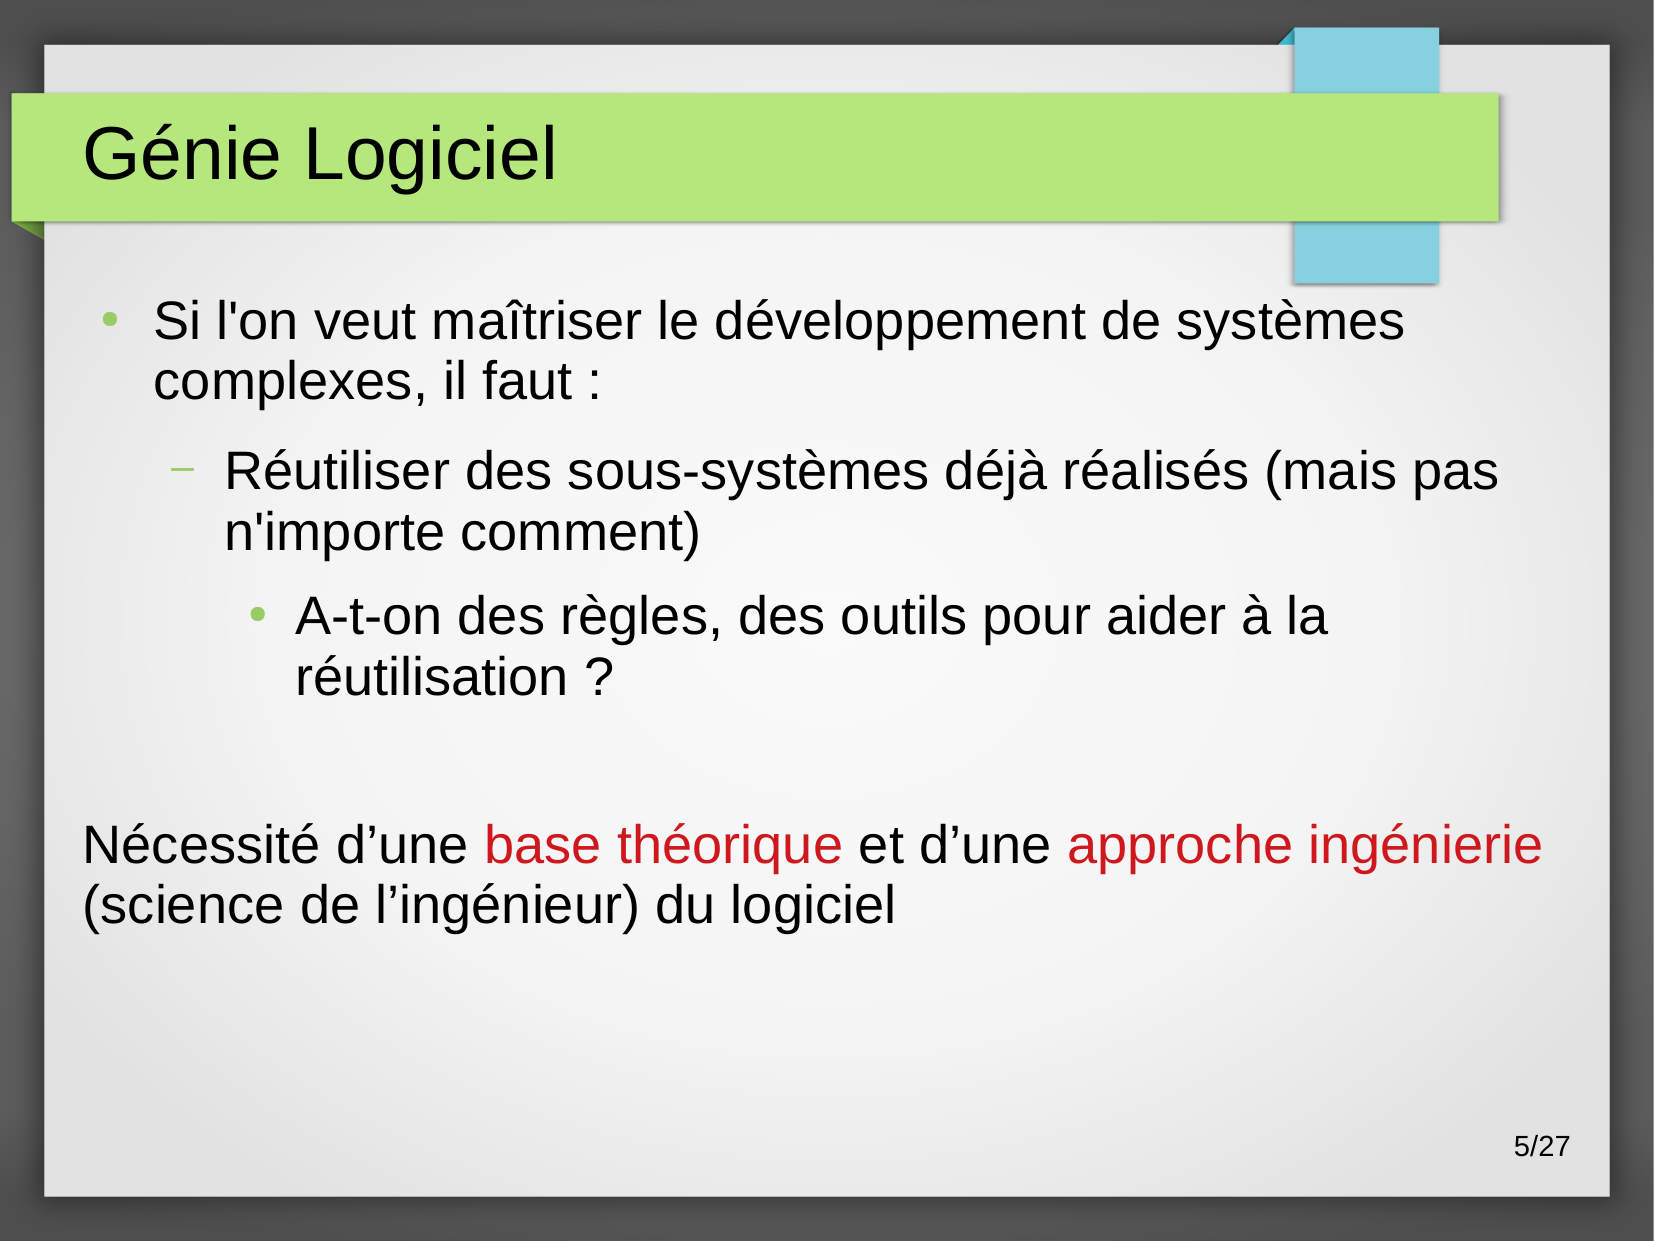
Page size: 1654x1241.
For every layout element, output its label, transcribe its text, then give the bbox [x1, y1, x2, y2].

picture [0, 0, 1654, 1241]
list Si l'on veut maîtriser le développement de systèmes complexes, il faut : Réutiliser des sous-systèmes déjà réalisés (mais pas n'importe comment) A-t-on des règles, des outils pour aider à la réutilisation ? Nécessité d’une base théorique et d’une approche ingénierie (science de l’ingénieur) du logiciel [82, 290, 1571, 1010]
title Génie Logiciel [82, 94, 1264, 213]
